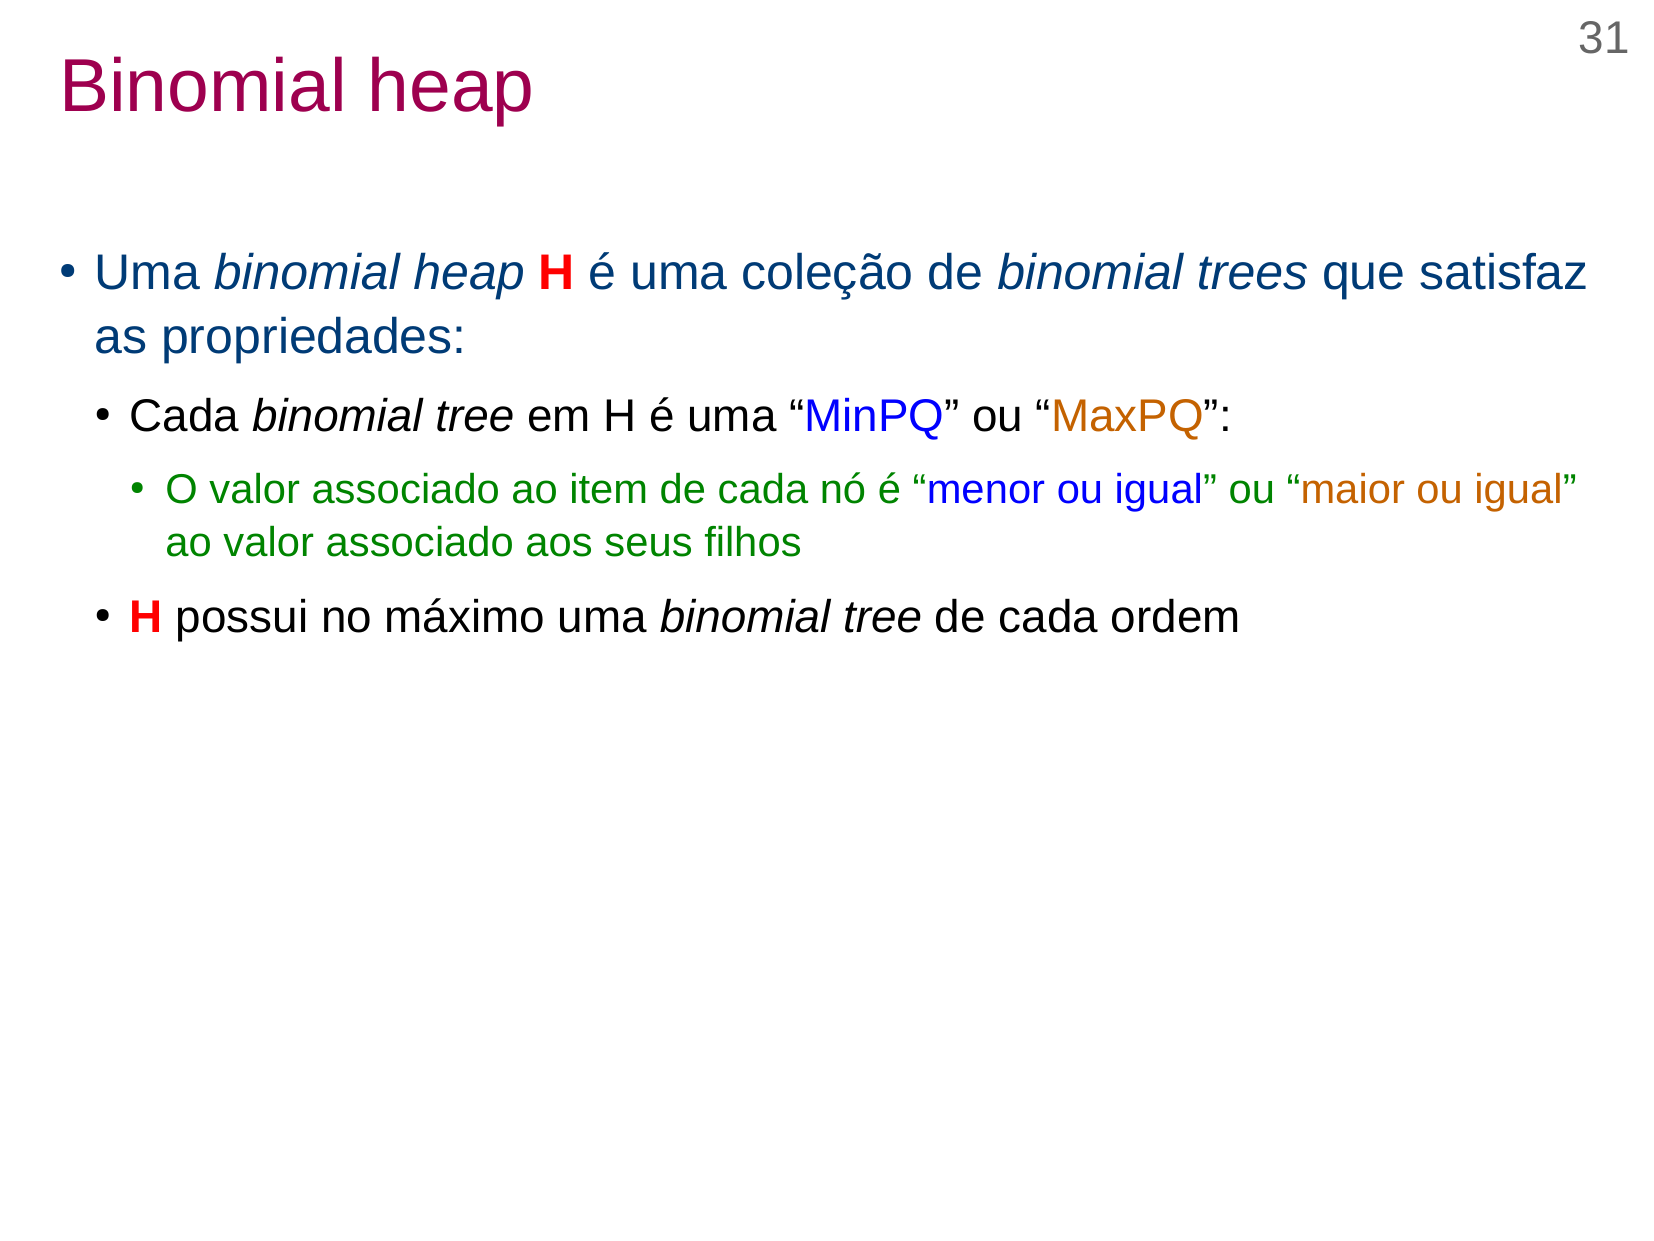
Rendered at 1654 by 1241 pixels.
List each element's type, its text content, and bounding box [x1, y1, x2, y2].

title Binomial heap [59, 29, 1595, 148]
list Uma binomial heap H é uma coleção de binomial trees que satisfaz as propriedades: Cada binomial tree em H é uma “MinPQ” ou “MaxPQ”: O valor associado ao item de cada nó é “menor ou igual” ou “maior ou igual” ao valor associado aos seus filhos H possui no máximo uma binomial tree de cada ordem [59, 236, 1595, 1211]
